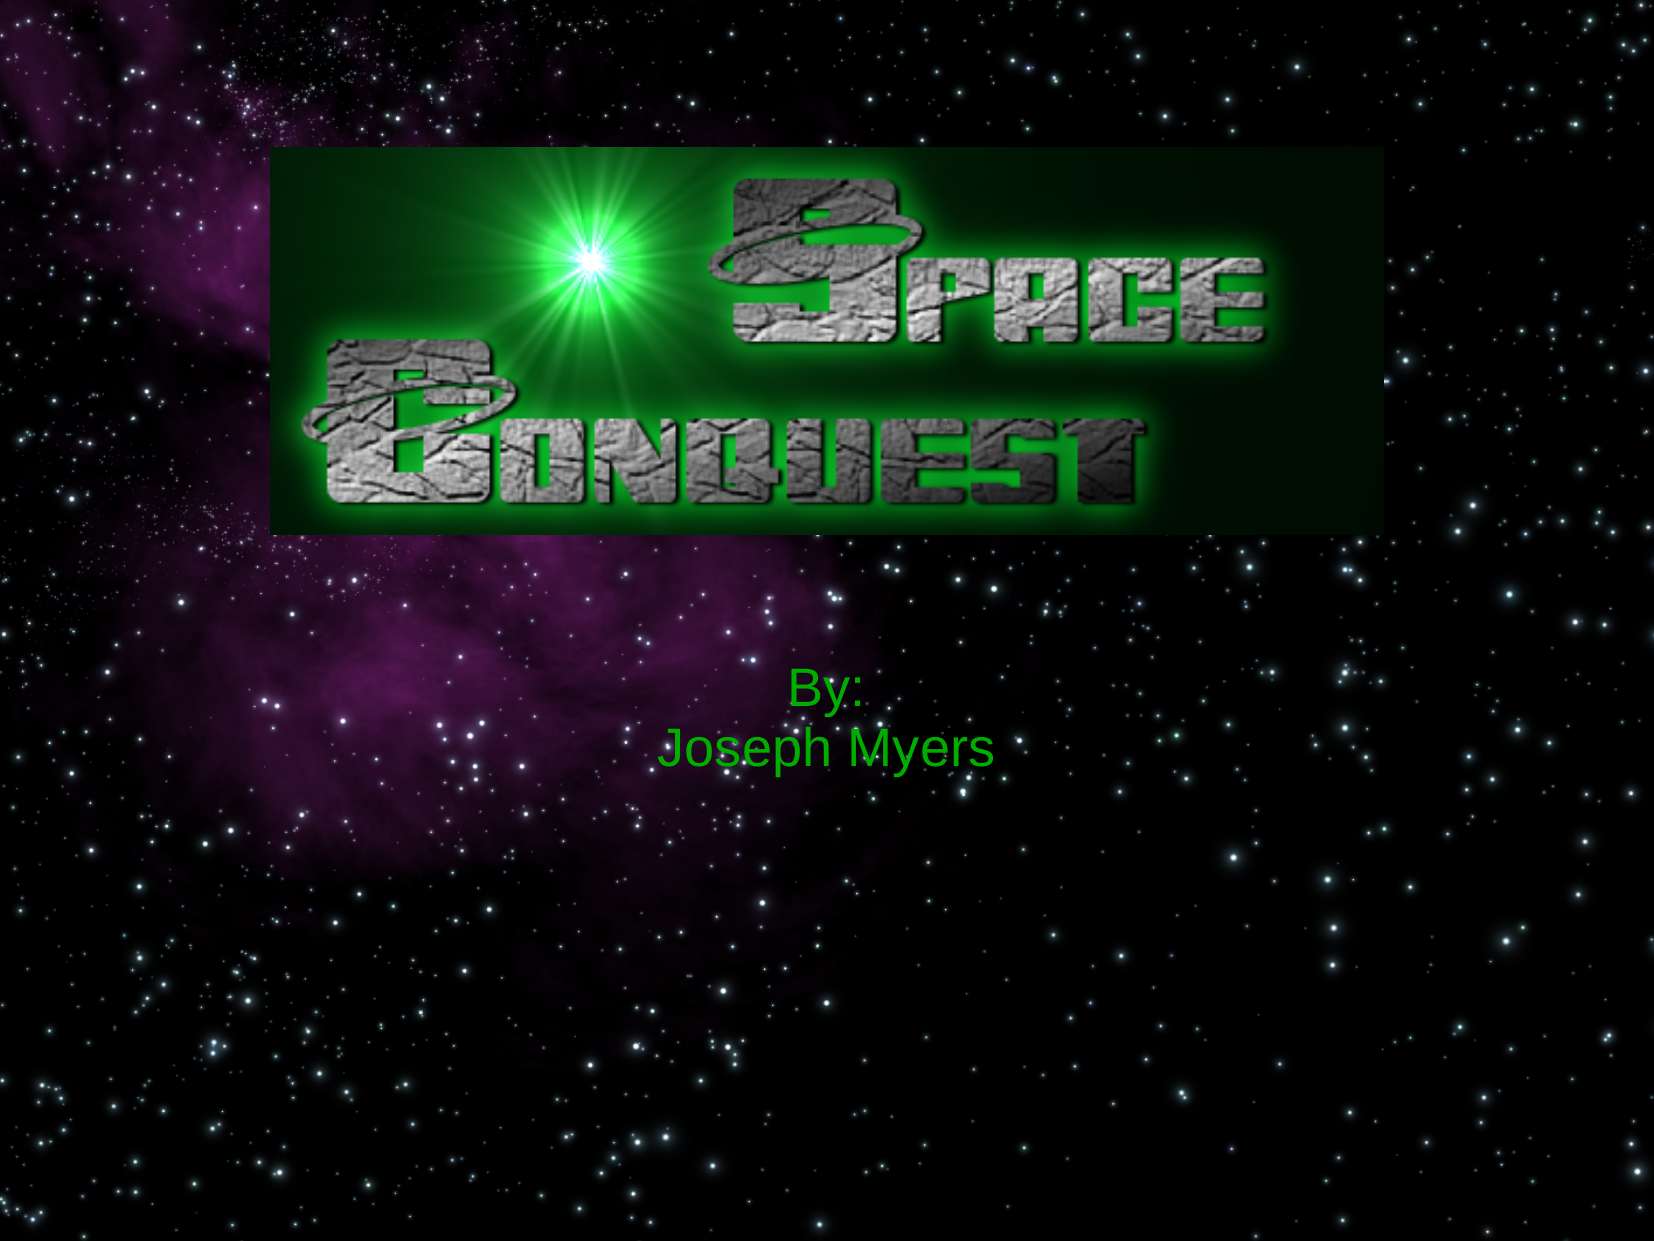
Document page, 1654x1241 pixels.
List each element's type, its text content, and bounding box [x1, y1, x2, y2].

text_box By: Joseph Myers [642, 649, 1011, 786]
picture [0, 0, 1654, 1241]
